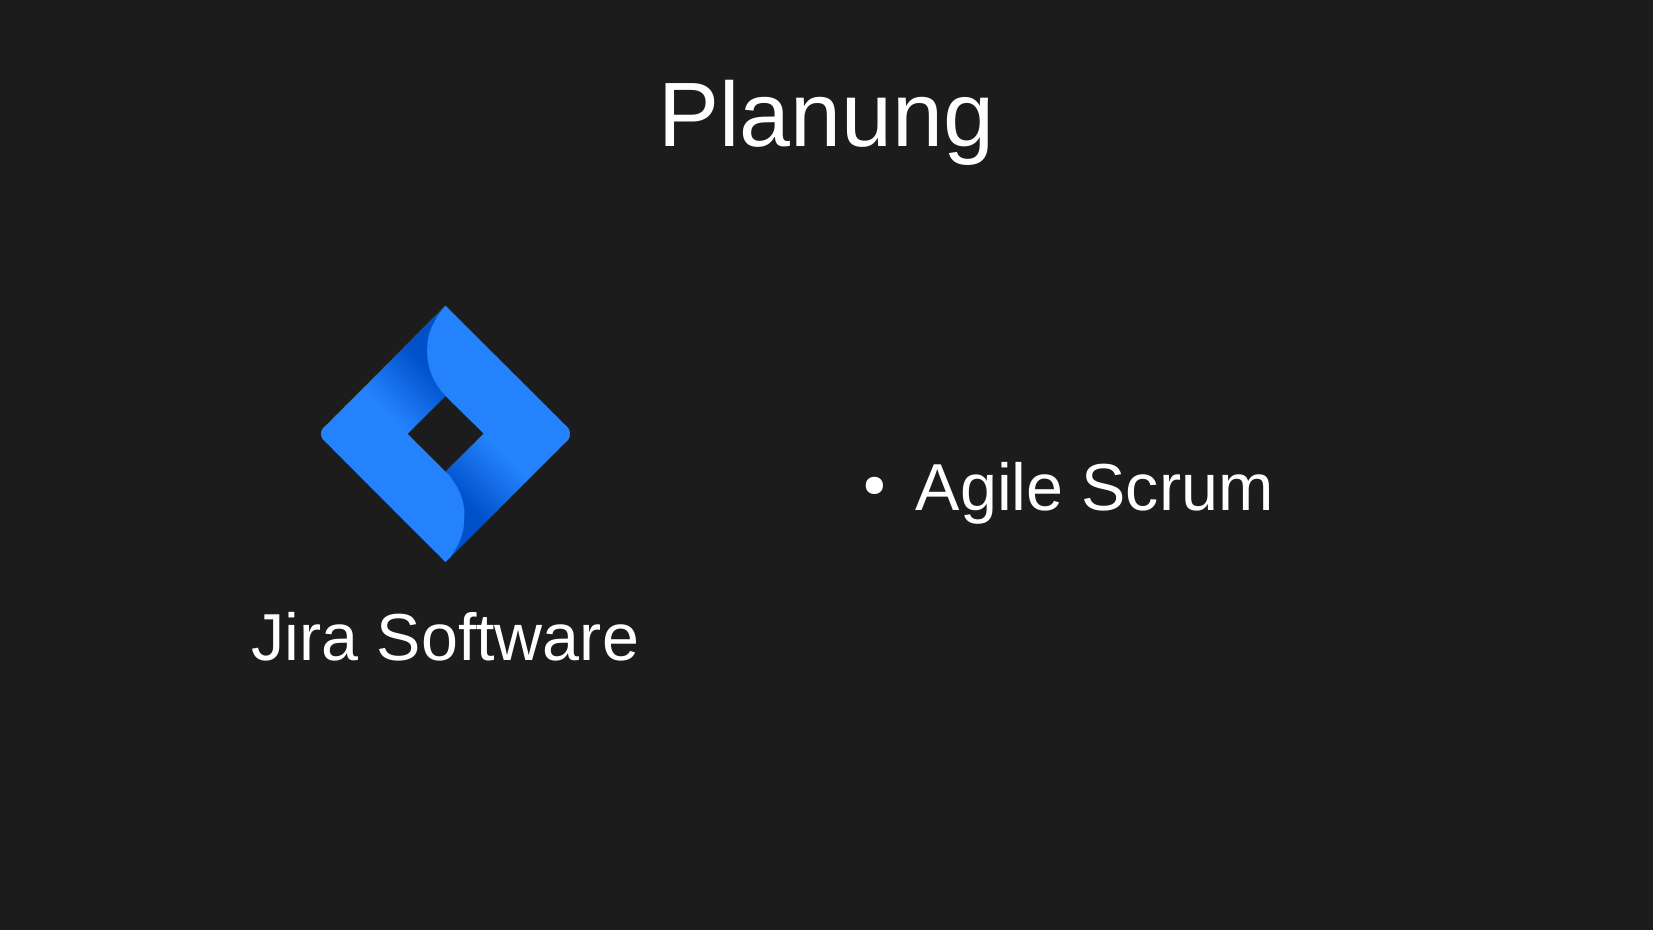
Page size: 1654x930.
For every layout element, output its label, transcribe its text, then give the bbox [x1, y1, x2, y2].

picture [321, 305, 570, 563]
list Jira Software [82, 600, 809, 757]
list Agile Scrum [844, 217, 1571, 757]
title Planung [82, 36, 1571, 193]
